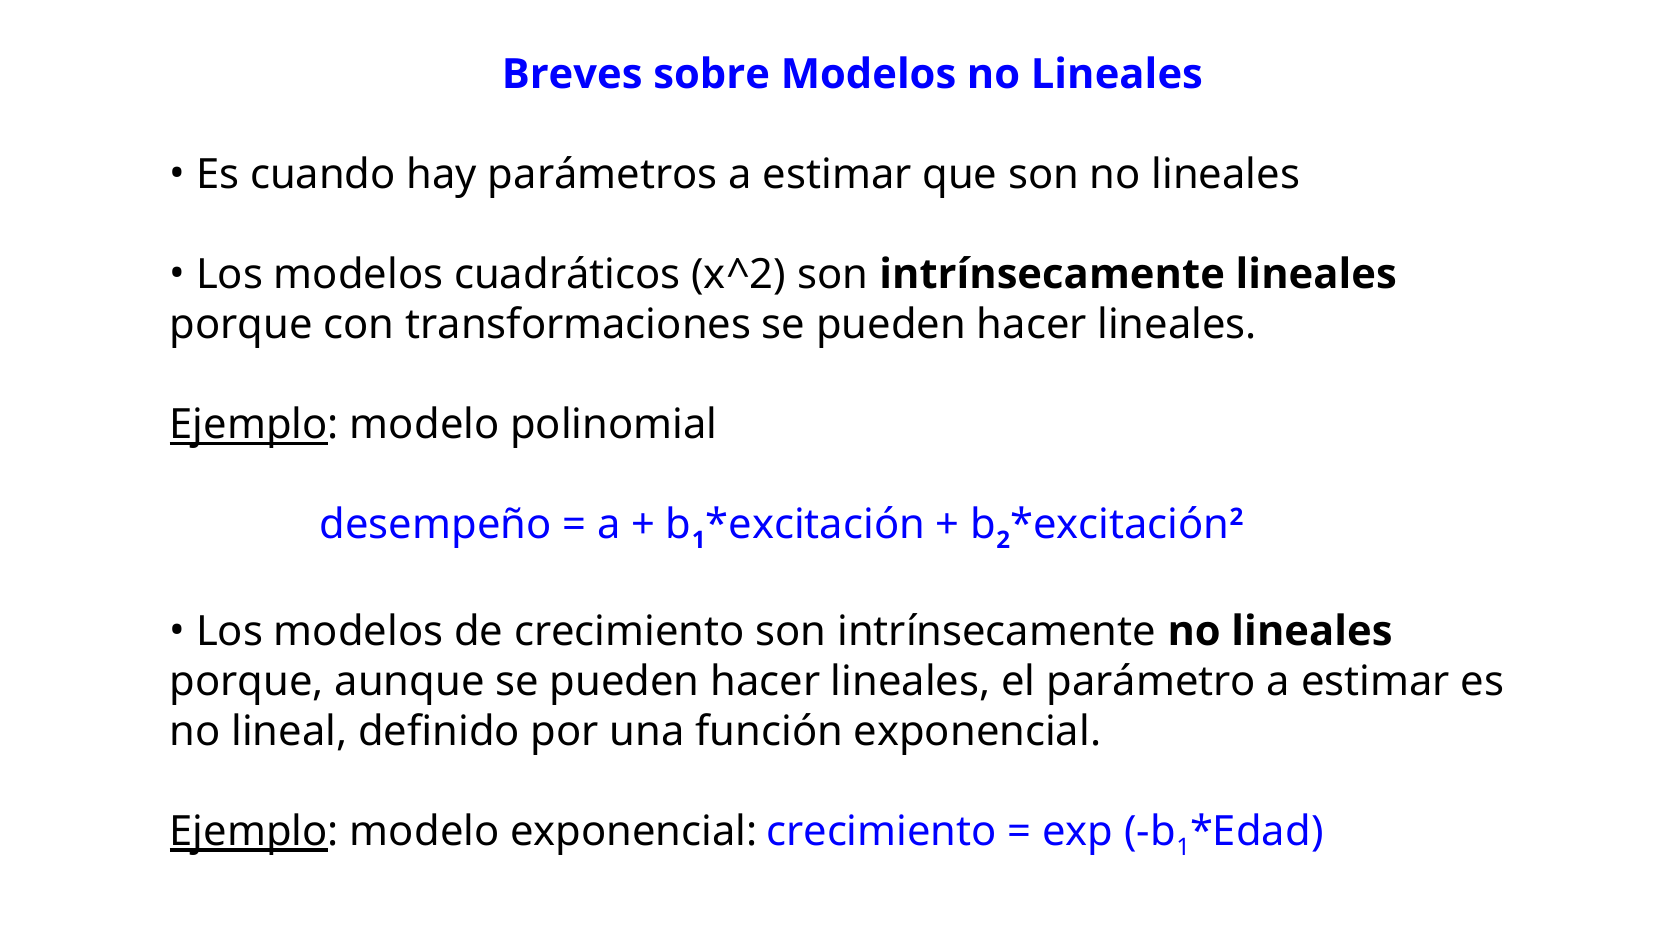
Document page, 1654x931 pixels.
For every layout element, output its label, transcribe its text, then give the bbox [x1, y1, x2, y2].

text_box Breves sobre Modelos no Lineales Es cuando hay parámetros a estimar que son no lineales Los modelos cuadráticos (x^2) son intrínsecamente lineales porque con transformaciones se pueden hacer lineales. Ejemplo: modelo polinomial desempeño = a + b1*excitación + b2*excitación2 Los modelos de crecimiento son intrínsecamente no lineales porque, aunque se pueden hacer lineales, el parámetro a estimar es no lineal, definido por una función exponencial. Ejemplo: modelo exponencial: crecimiento = exp (-b1*Edad) [154, 38, 1551, 869]
